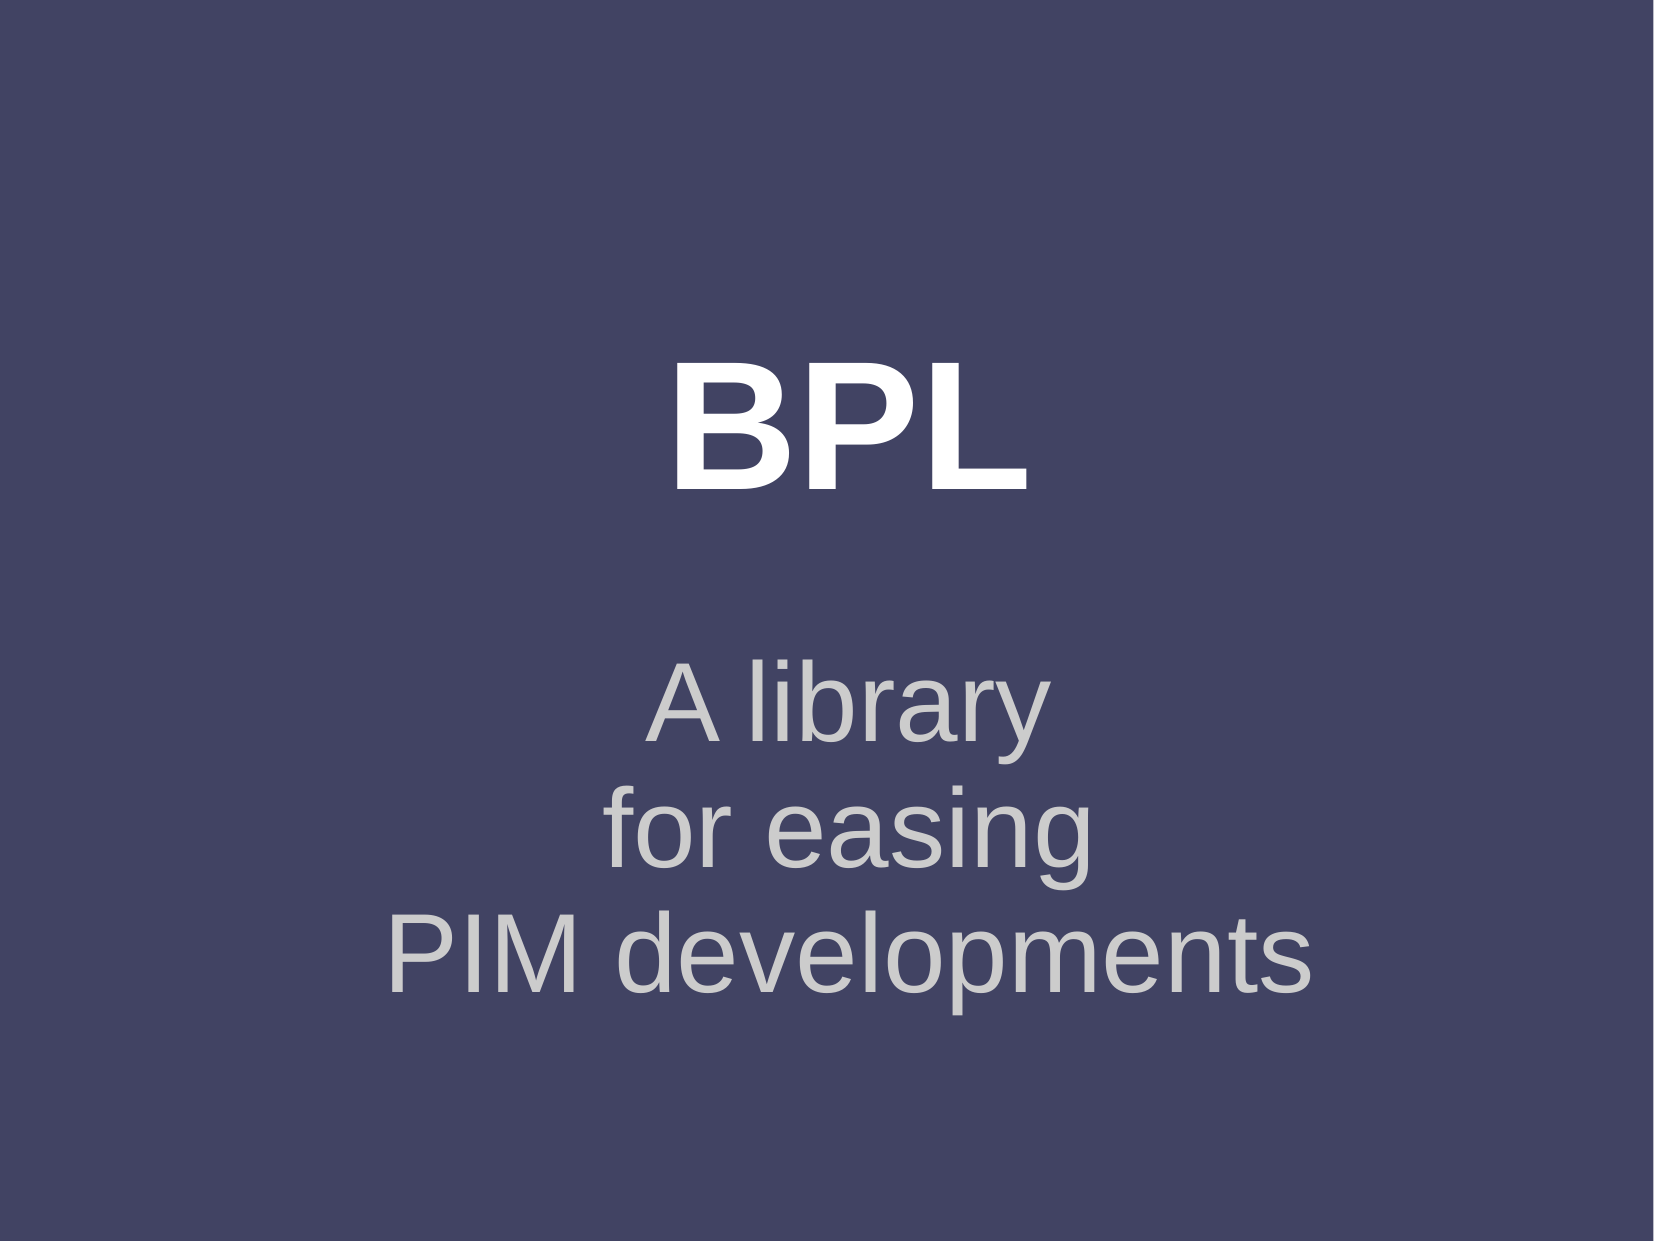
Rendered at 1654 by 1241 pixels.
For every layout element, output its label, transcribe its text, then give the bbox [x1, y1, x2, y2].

text_box BPL A library for easing PIM developments [209, 295, 1489, 896]
text_box [0, 0, 1654, 1241]
